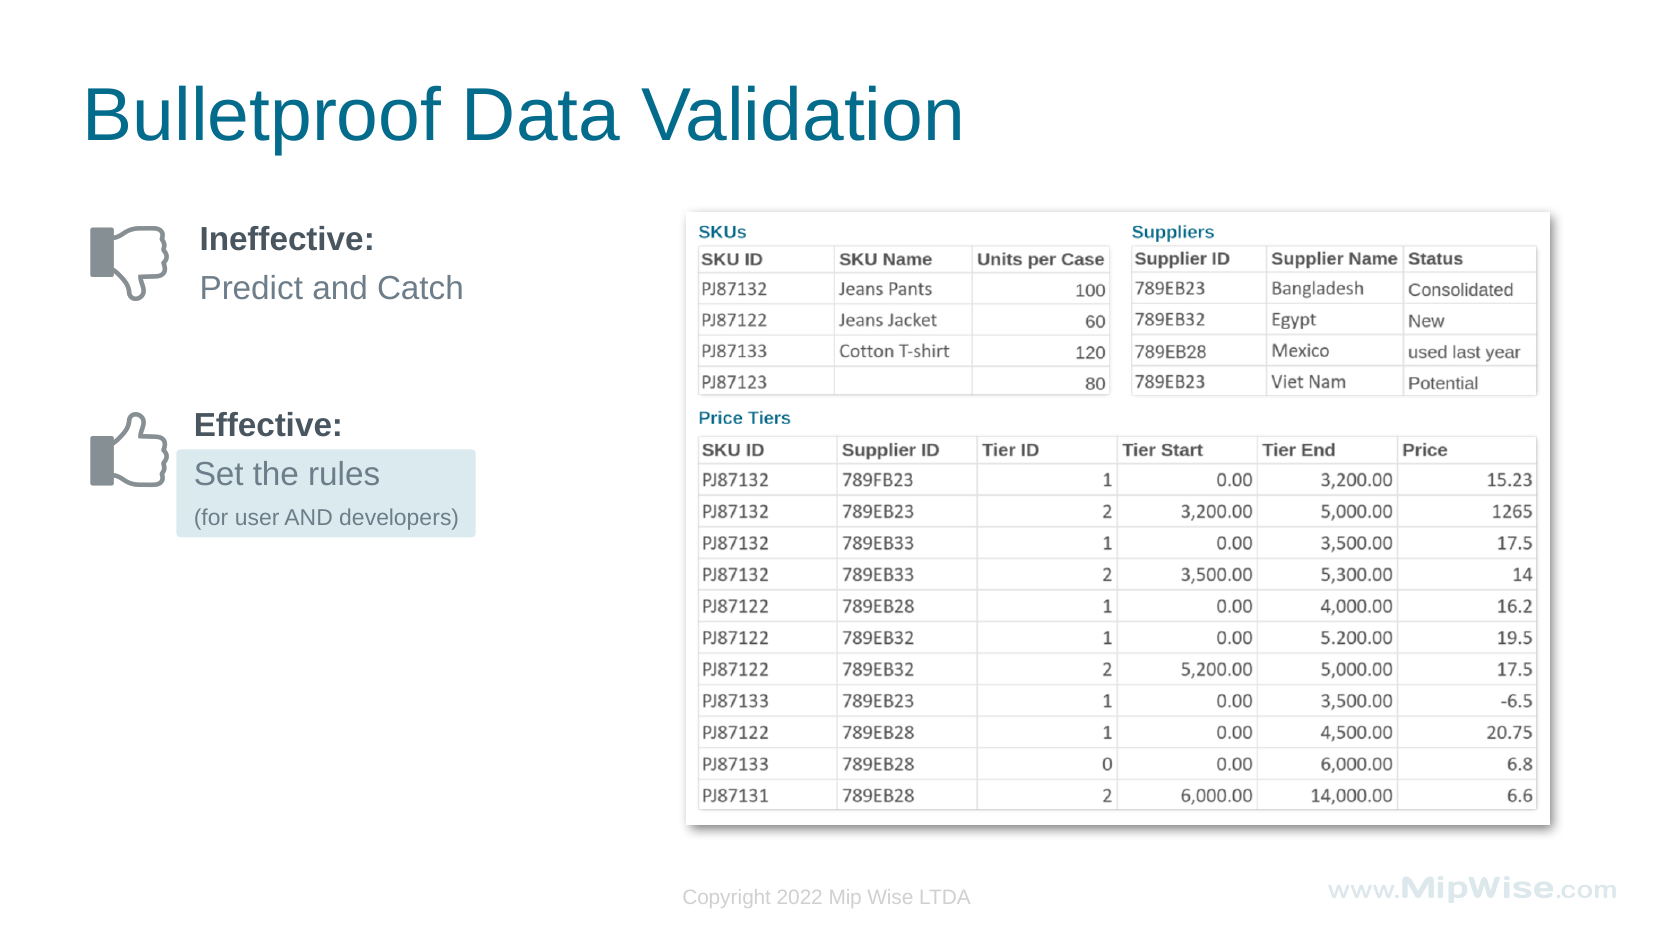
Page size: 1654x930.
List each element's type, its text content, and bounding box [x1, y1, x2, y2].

text_box Ineffective: Predict and Catch [184, 213, 582, 340]
text_box [75, 213, 178, 537]
text_box Effective: Set the rules (for user AND developers) [178, 399, 582, 538]
text_box Copyright 2022 Mip Wise LTDA [665, 877, 987, 917]
title Bulletproof Data Validation [82, 37, 1571, 193]
text_box [1315, 862, 1628, 917]
picture [686, 212, 1550, 825]
